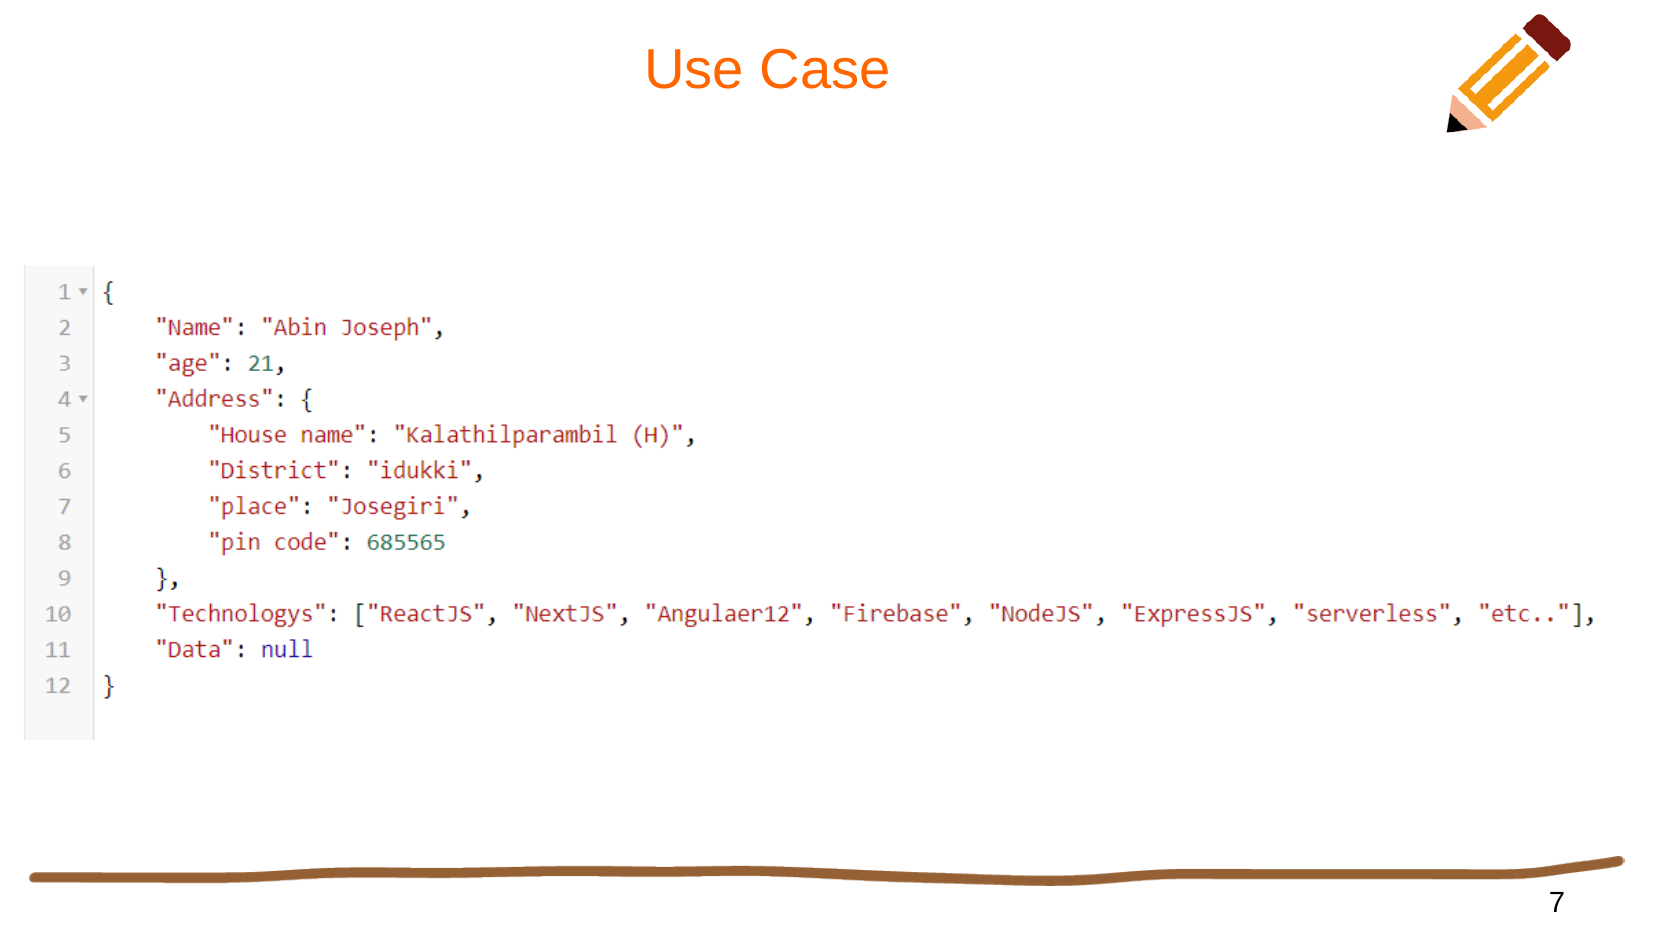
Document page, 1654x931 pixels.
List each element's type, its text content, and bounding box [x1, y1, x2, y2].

picture [23, 265, 1619, 740]
title Use Case [88, 17, 1447, 122]
picture [29, 856, 1625, 886]
picture [1446, 14, 1571, 133]
